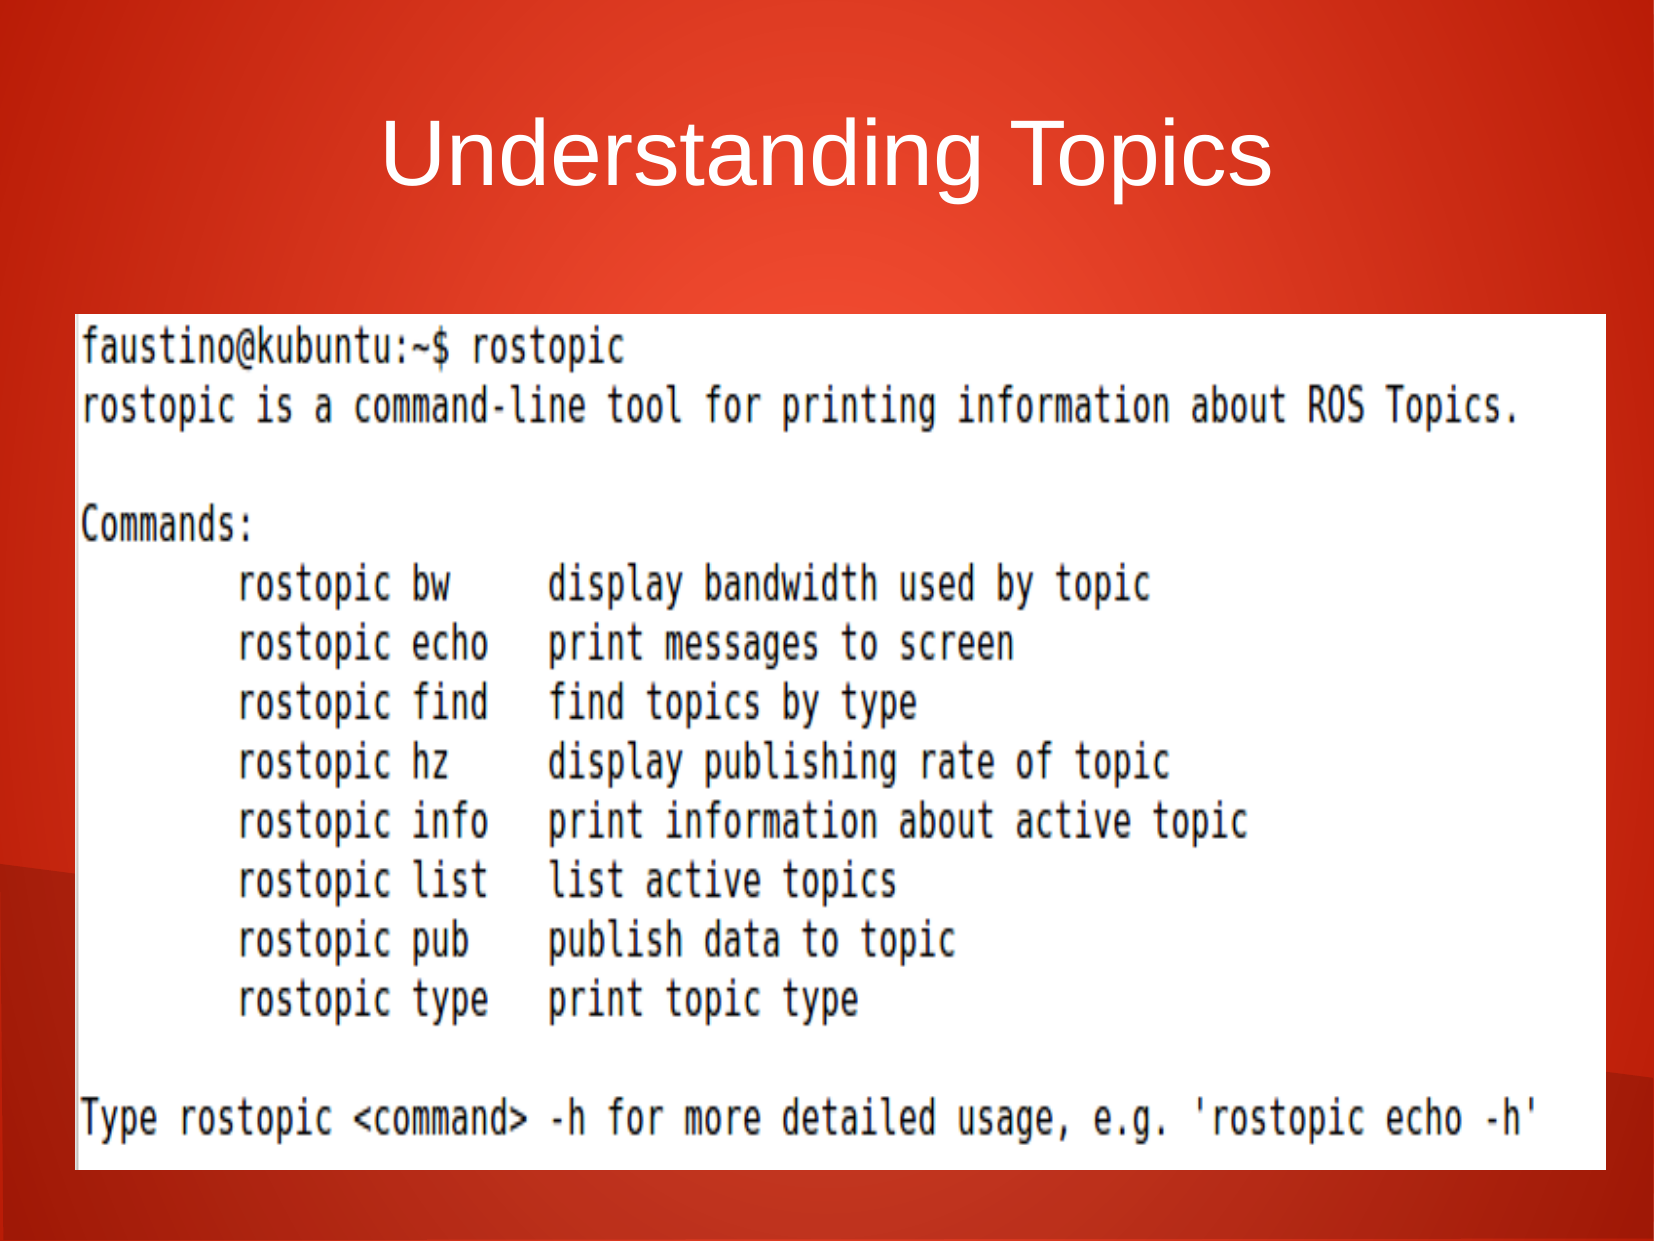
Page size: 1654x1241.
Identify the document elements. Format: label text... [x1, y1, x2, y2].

picture [75, 314, 1606, 1171]
title Understanding Topics [82, 49, 1571, 257]
